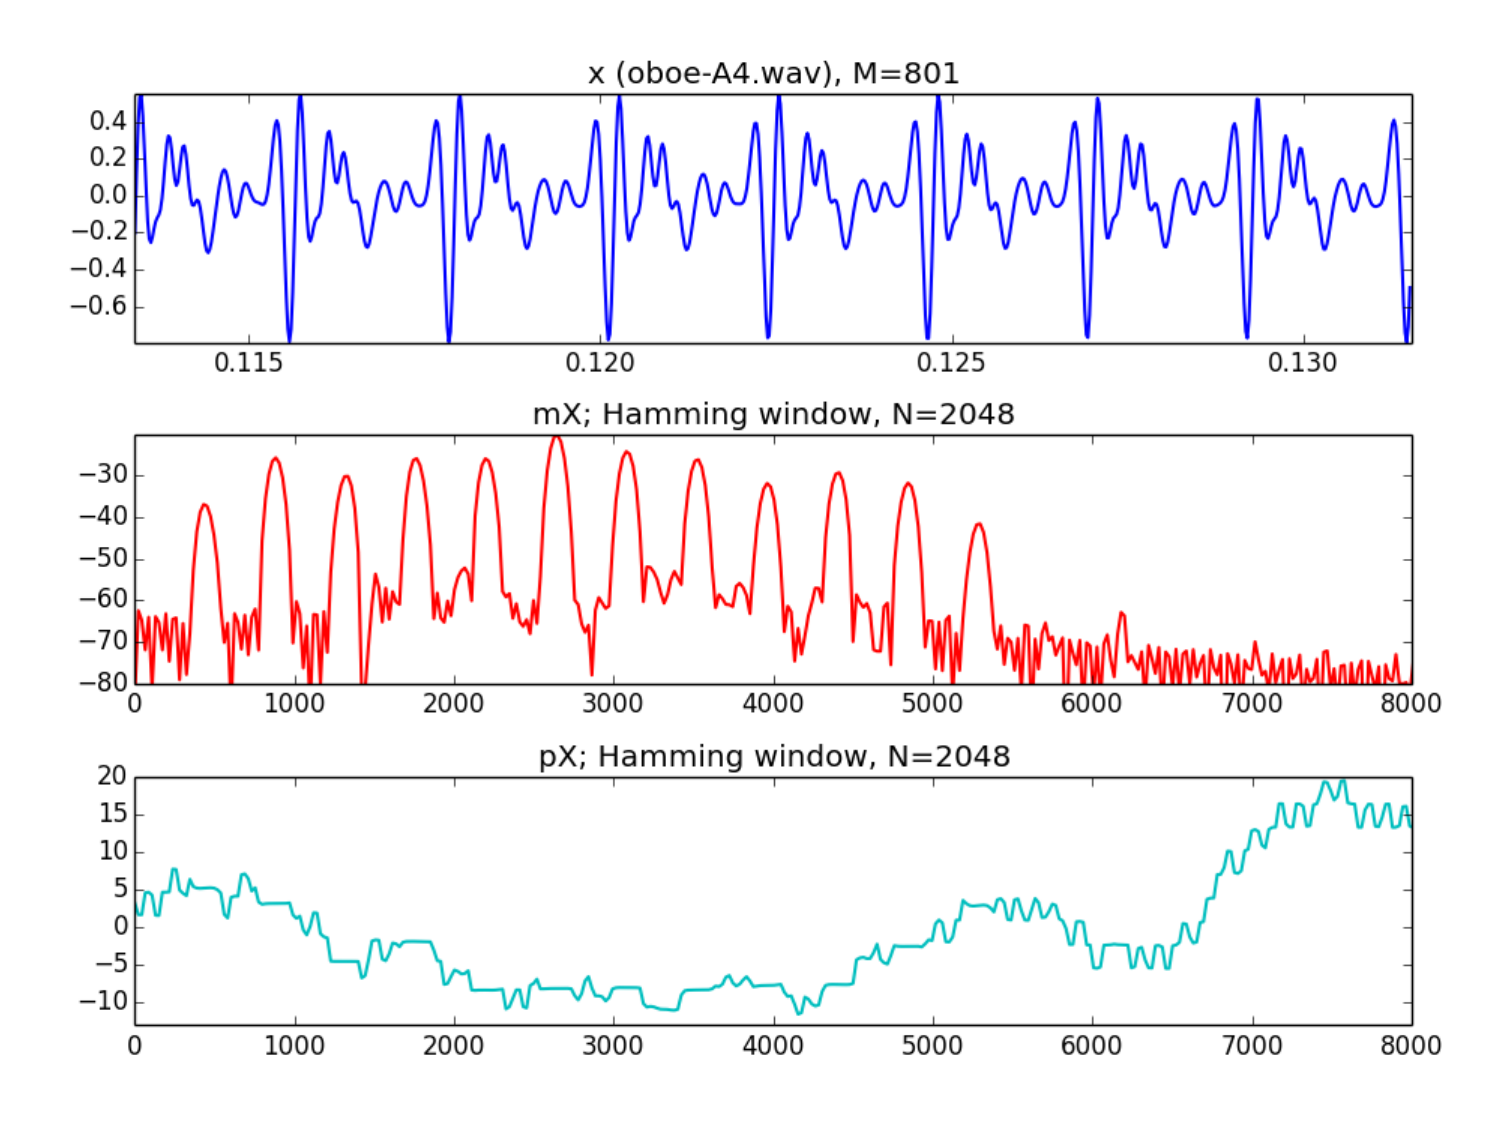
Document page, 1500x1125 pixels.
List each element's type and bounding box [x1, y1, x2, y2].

picture [43, 34, 1469, 1085]
